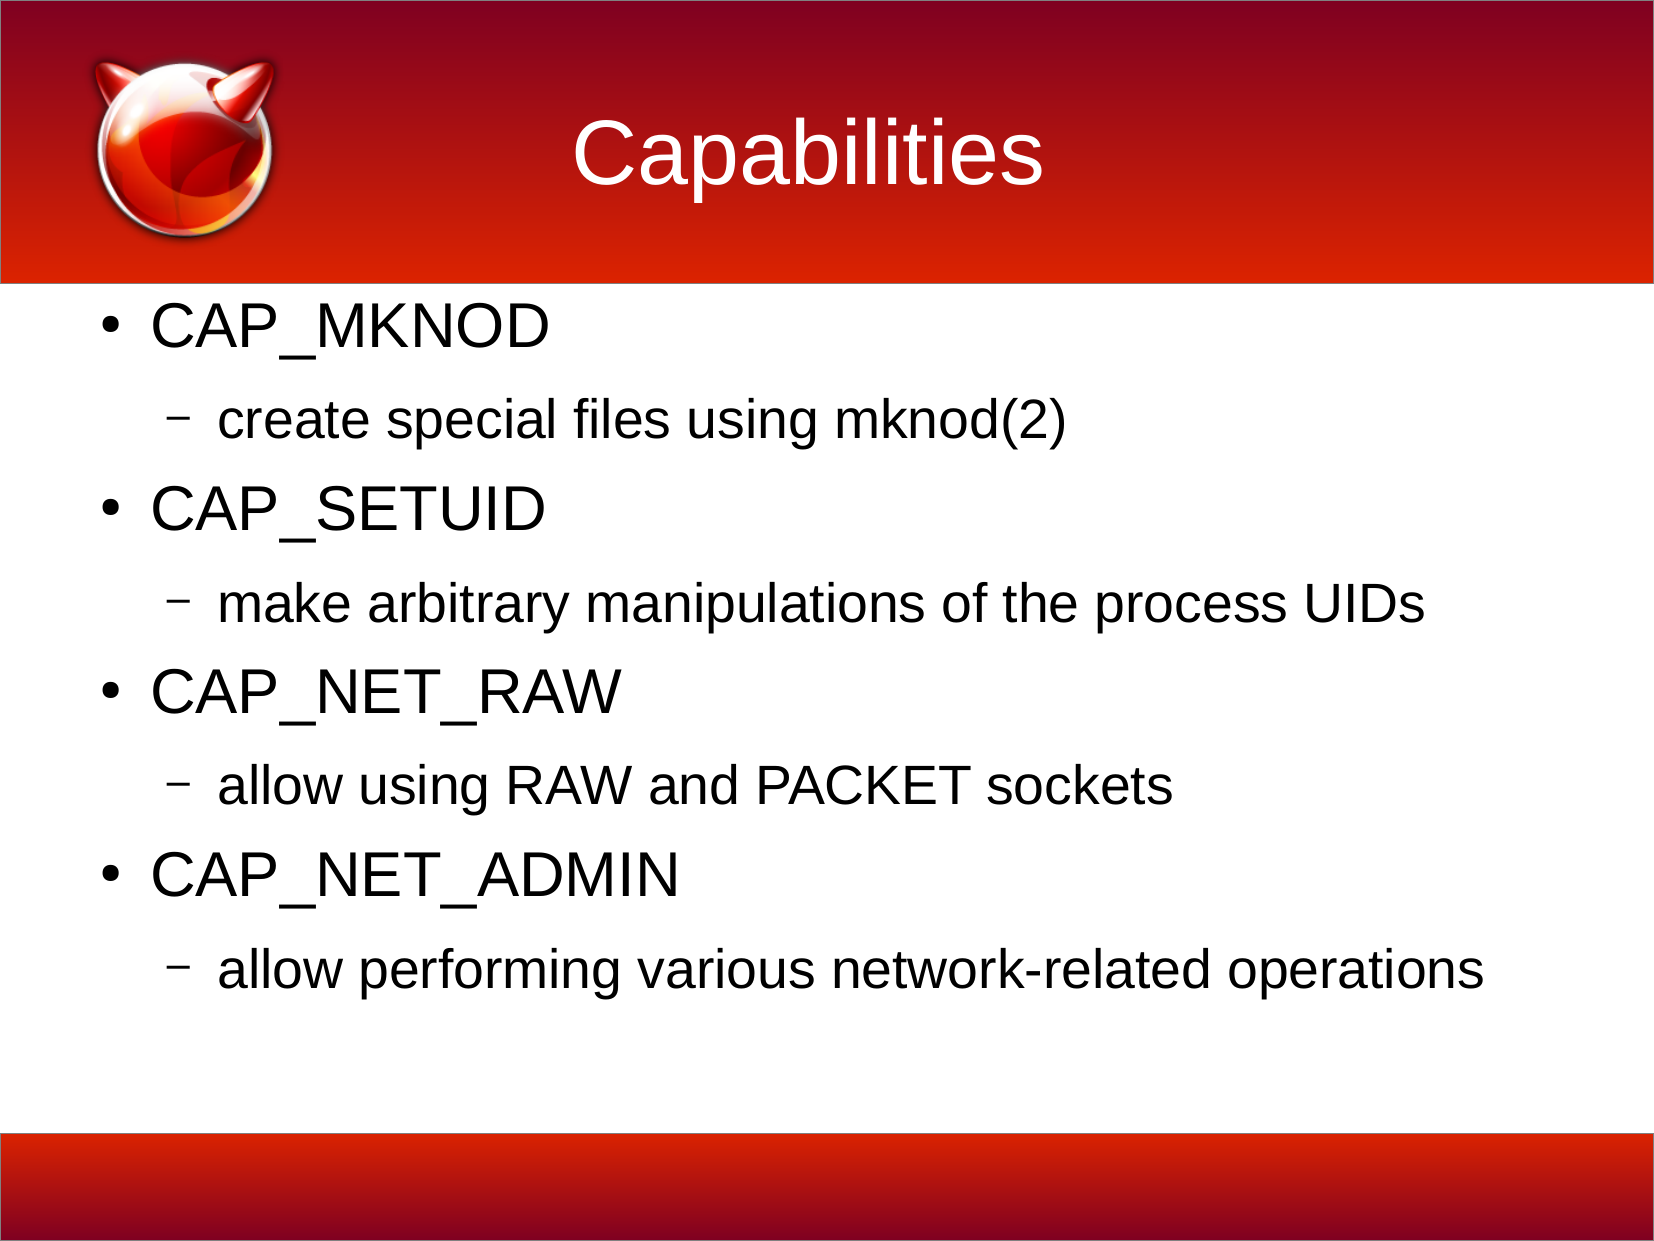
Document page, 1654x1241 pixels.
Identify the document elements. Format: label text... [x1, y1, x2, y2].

list CAP_MKNOD create special files using mknod(2) CAP_SETUID make arbitrary manipulations of the process UIDs CAP_NET_RAW allow using RAW and PACKET sockets CAP_NET_ADMIN allow performing various network-related operations [82, 290, 1538, 1010]
title Capabilities [82, 49, 1536, 257]
